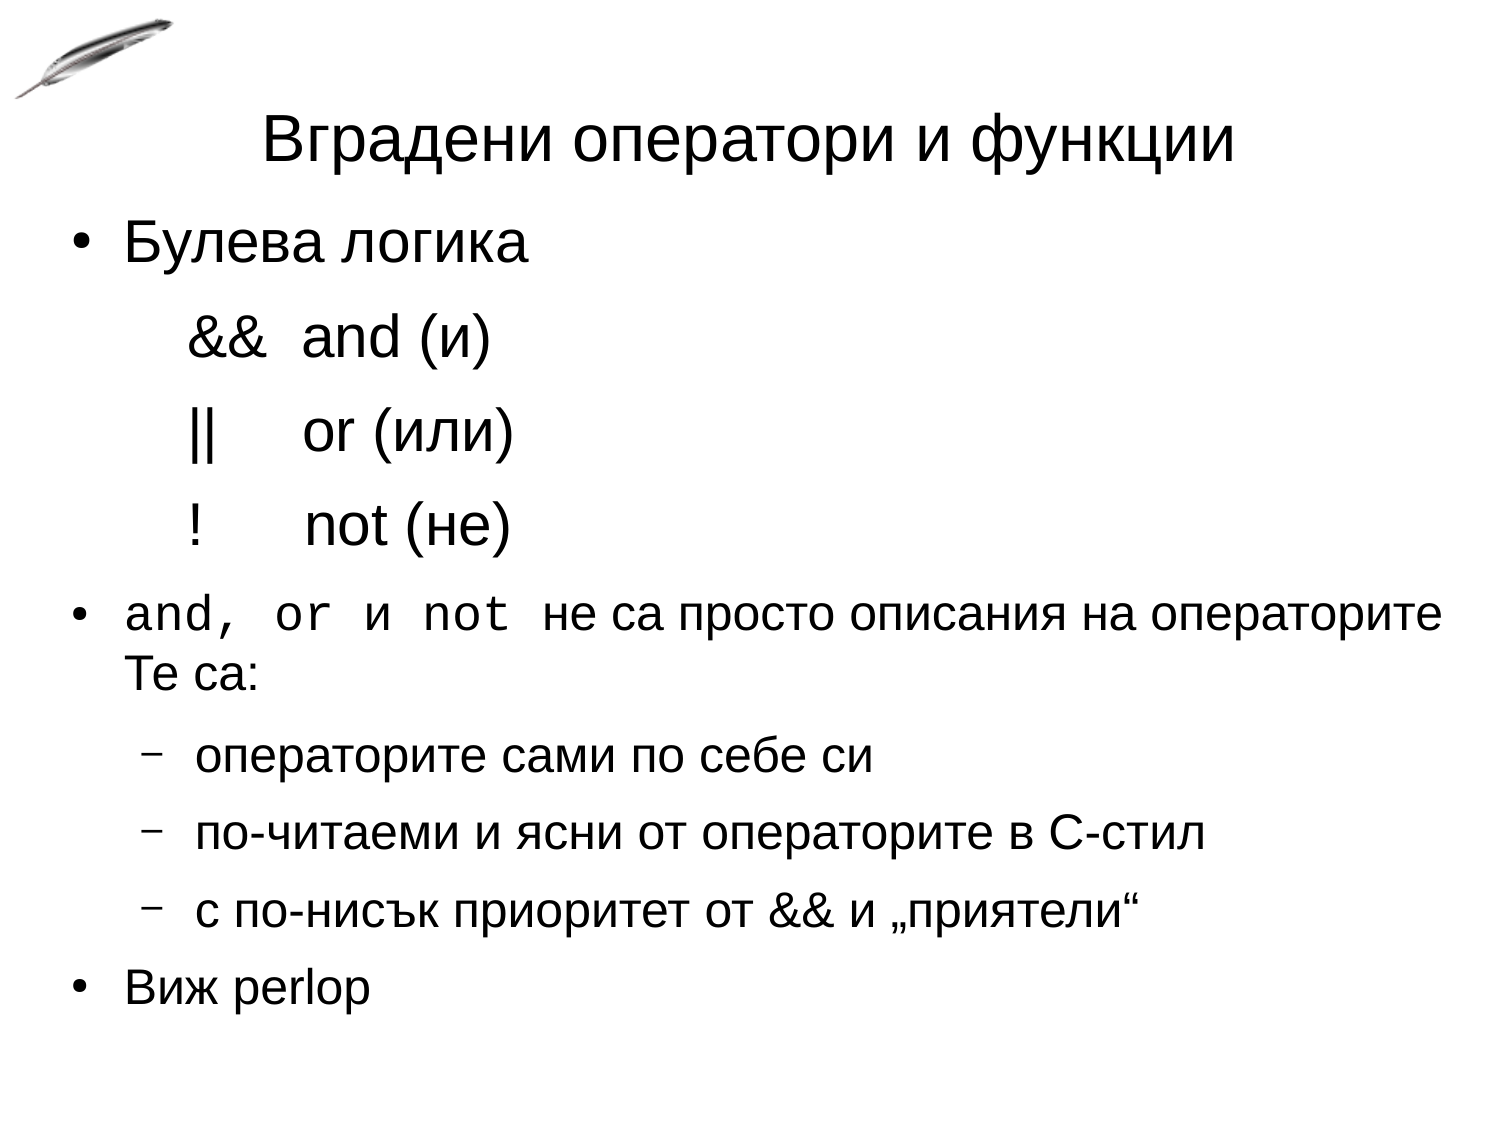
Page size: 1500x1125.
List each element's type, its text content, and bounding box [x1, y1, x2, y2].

picture [11, 17, 179, 101]
title Вградени оператори и функции [75, 44, 1425, 207]
list Булева логика && and (и) || or (или) ! not (не) and, or и not не са просто описания на операторите Те са: операторите сами по себе си по-читаеми и ясни от операторите в C-стил с по-нисък приоритет от && и „приятели“ Виж perlop [53, 207, 1447, 1084]
